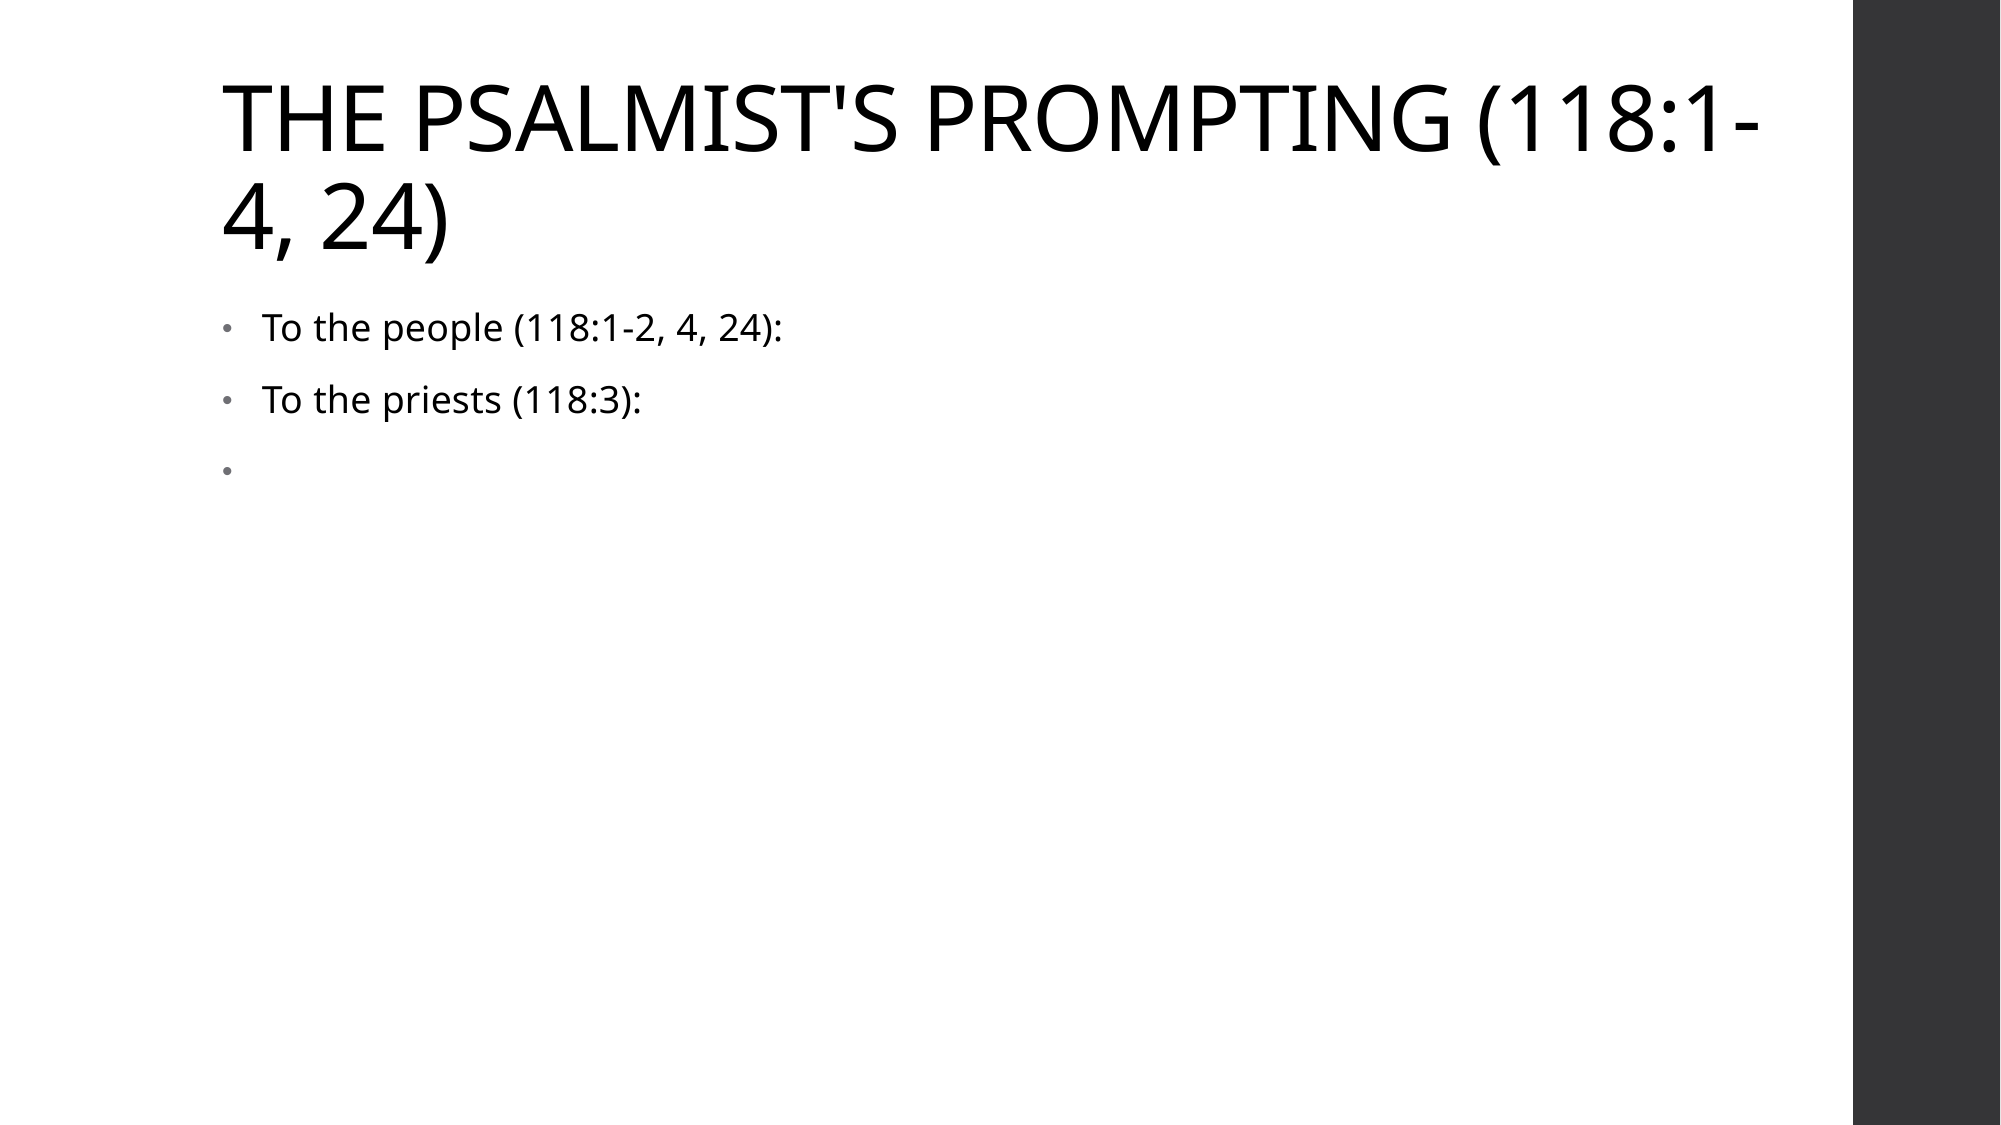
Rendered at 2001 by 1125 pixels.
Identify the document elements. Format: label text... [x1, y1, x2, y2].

title THE PSALMIST'S PROMPTING (118:1-4, 24) [206, 60, 1797, 278]
list To the people (118:1-2, 4, 24): To the priests (118:3): [206, 299, 1617, 1014]
